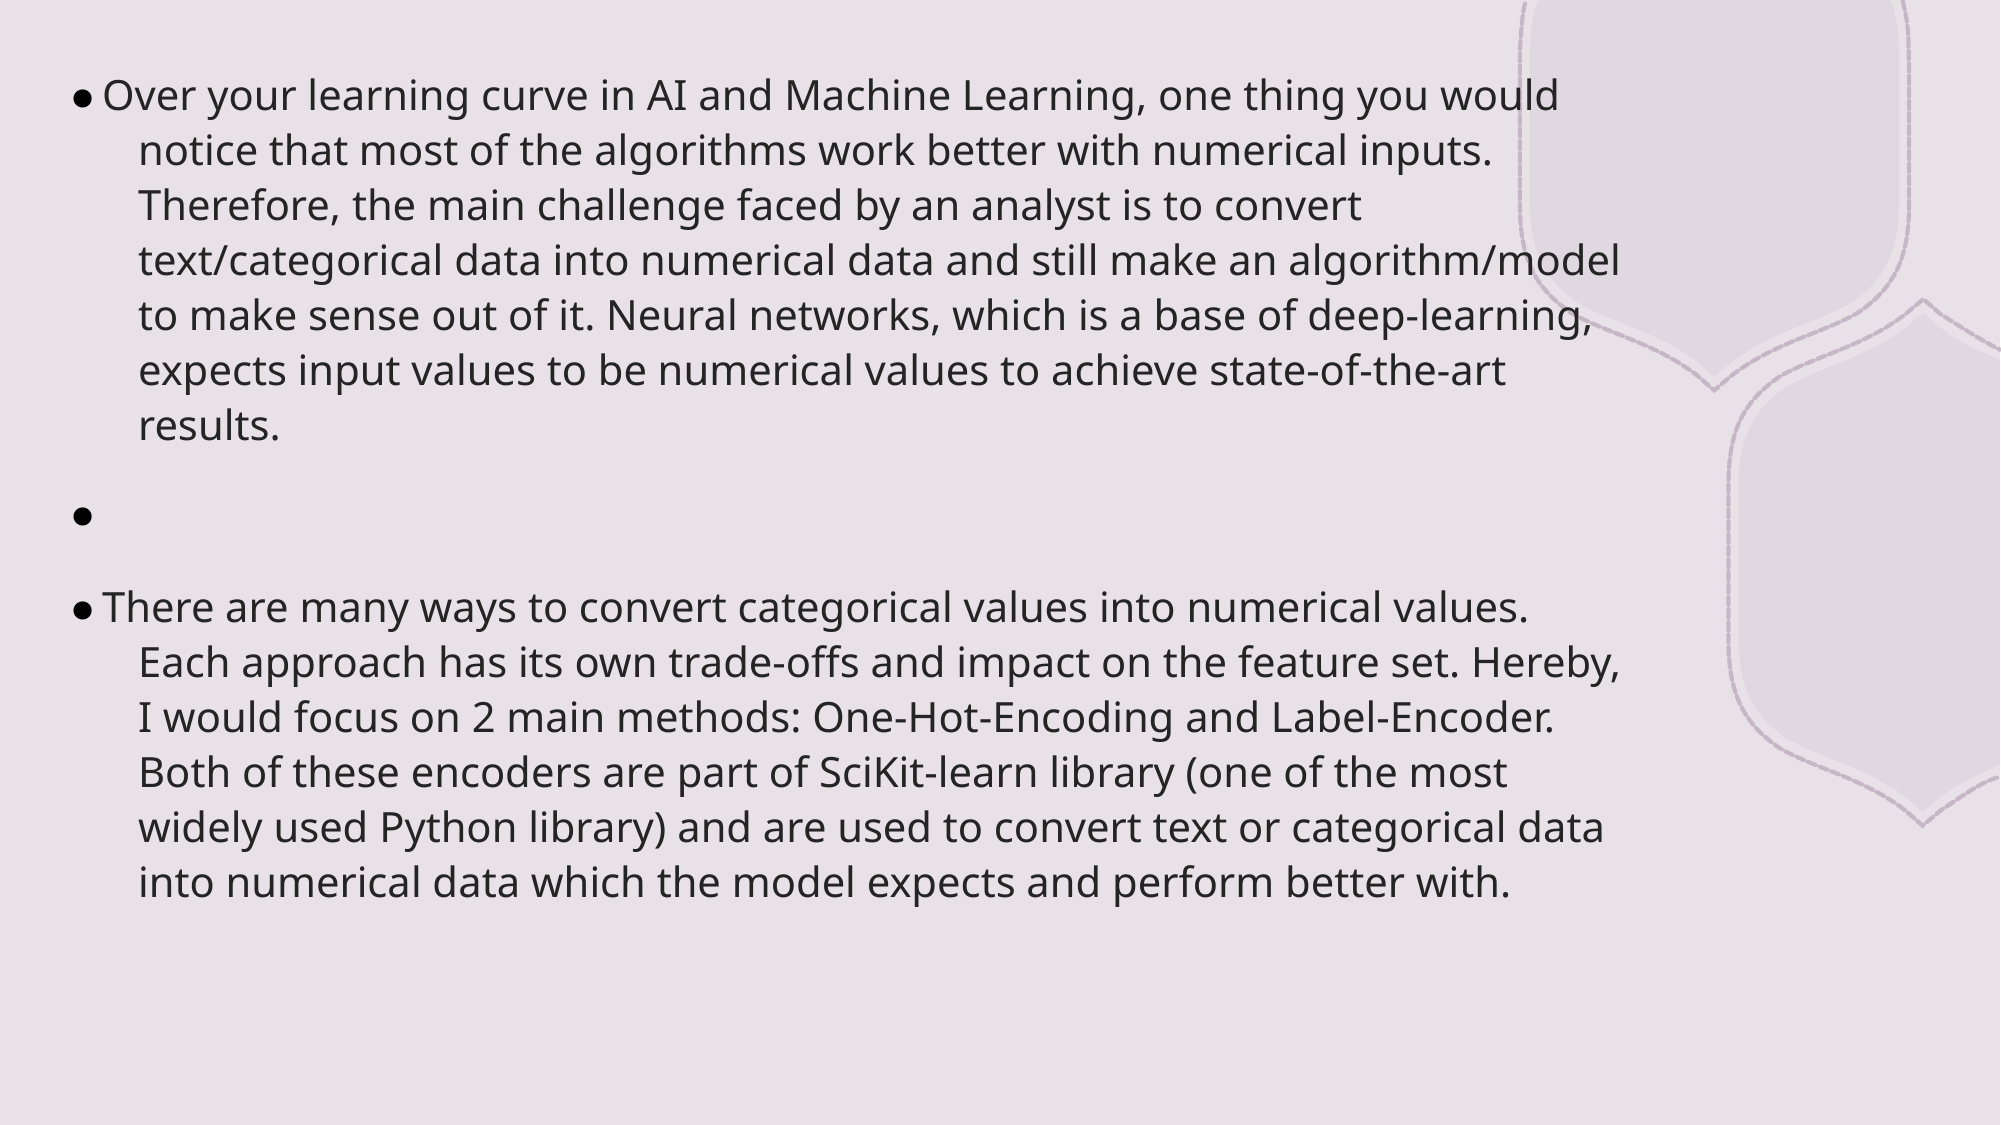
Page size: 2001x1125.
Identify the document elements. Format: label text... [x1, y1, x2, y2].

list Over your learning curve in AI and Machine Learning, one thing you would notice that most of the algorithms work better with numerical inputs. Therefore, the main challenge faced by an analyst is to convert text/categorical data into numerical data and still make an algorithm/model to make sense out of it. Neural networks, which is a base of deep-learning, expects input values to be numerical values to achieve state-of-the-art results. There are many ways to convert categorical values into numerical values. Each approach has its own trade-offs and impact on the feature set. Hereby, I would focus on 2 main methods: One-Hot-Encoding and Label-Encoder. Both of these encoders are part of SciKit-learn library (one of the most widely used Python library) and are used to convert text or categorical data into numerical data which the model expects and perform better with. [48, 56, 1648, 968]
